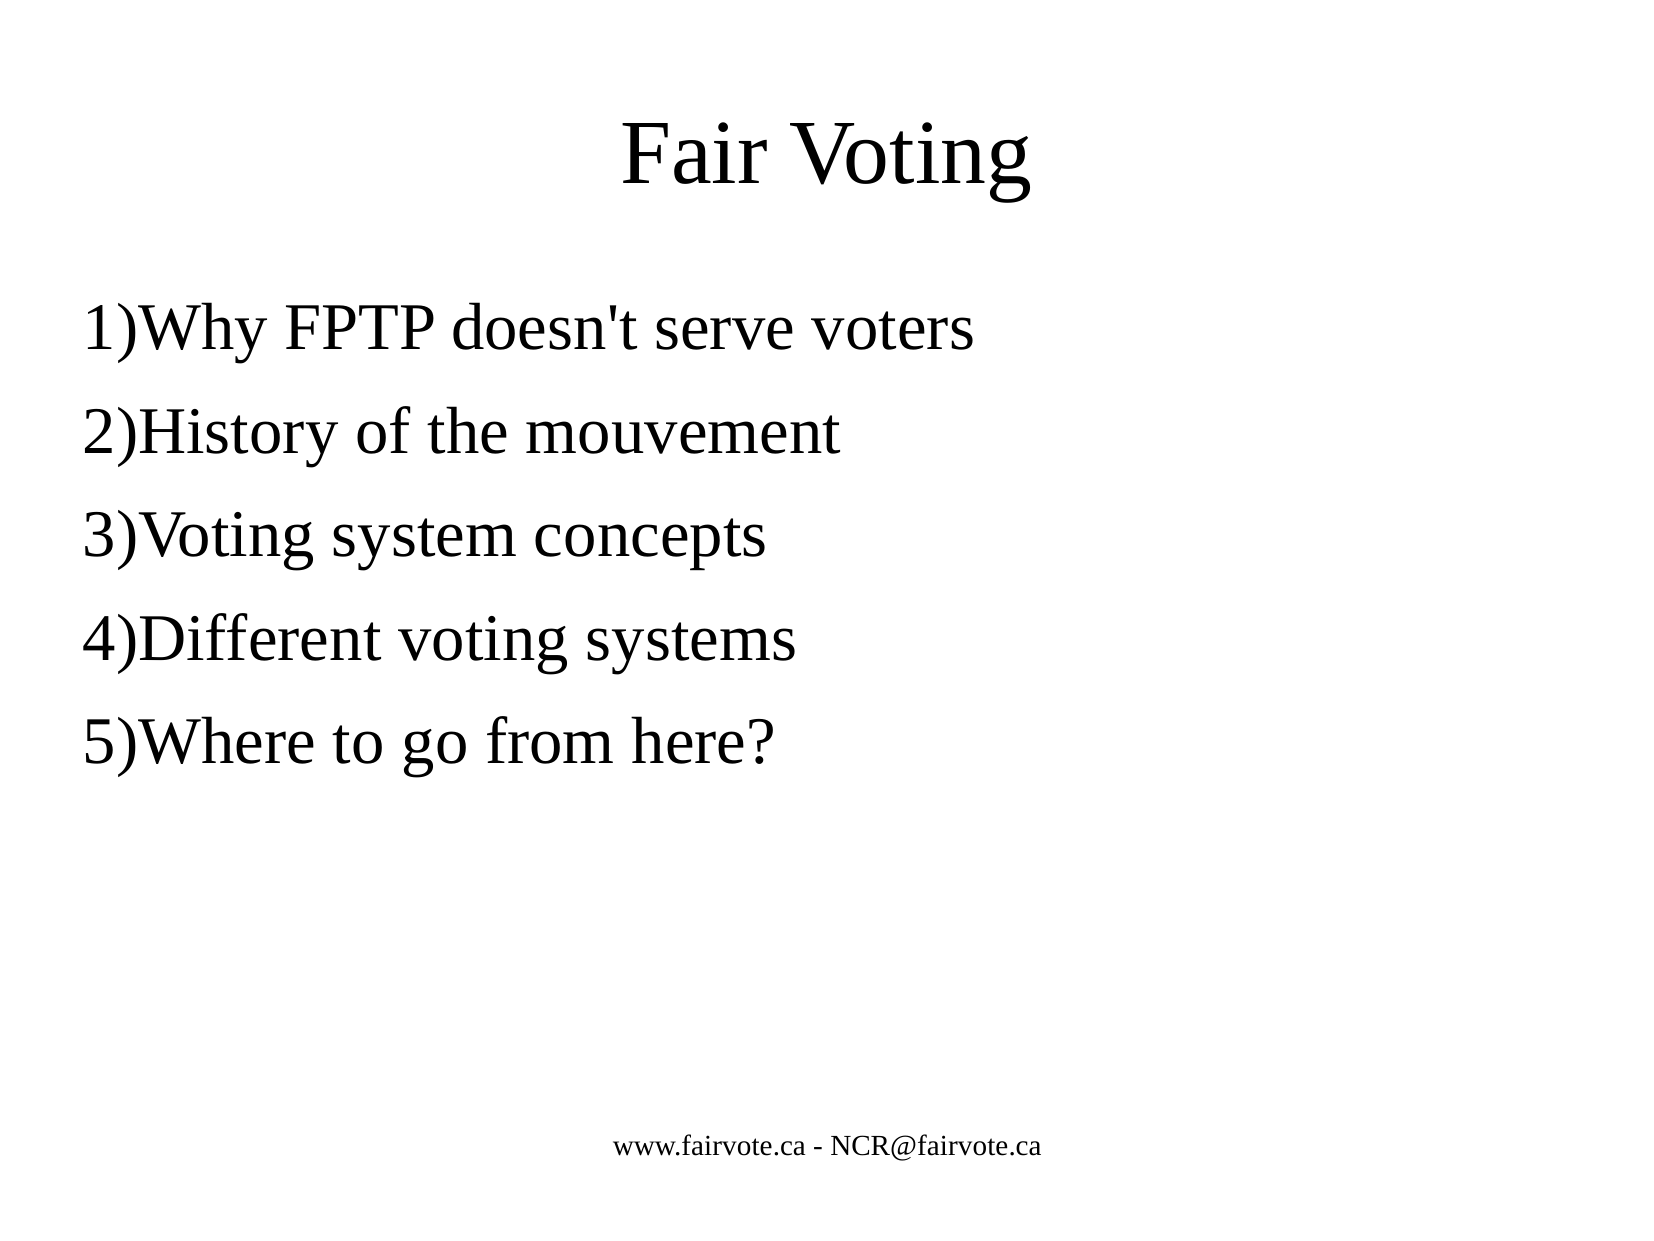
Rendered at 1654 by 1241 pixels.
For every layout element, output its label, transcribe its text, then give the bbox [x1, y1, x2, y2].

title Fair Voting [82, 49, 1571, 257]
list Why FPTP doesn't serve voters History of the mouvement Voting system concepts Different voting systems Where to go from here? [82, 290, 1538, 1010]
